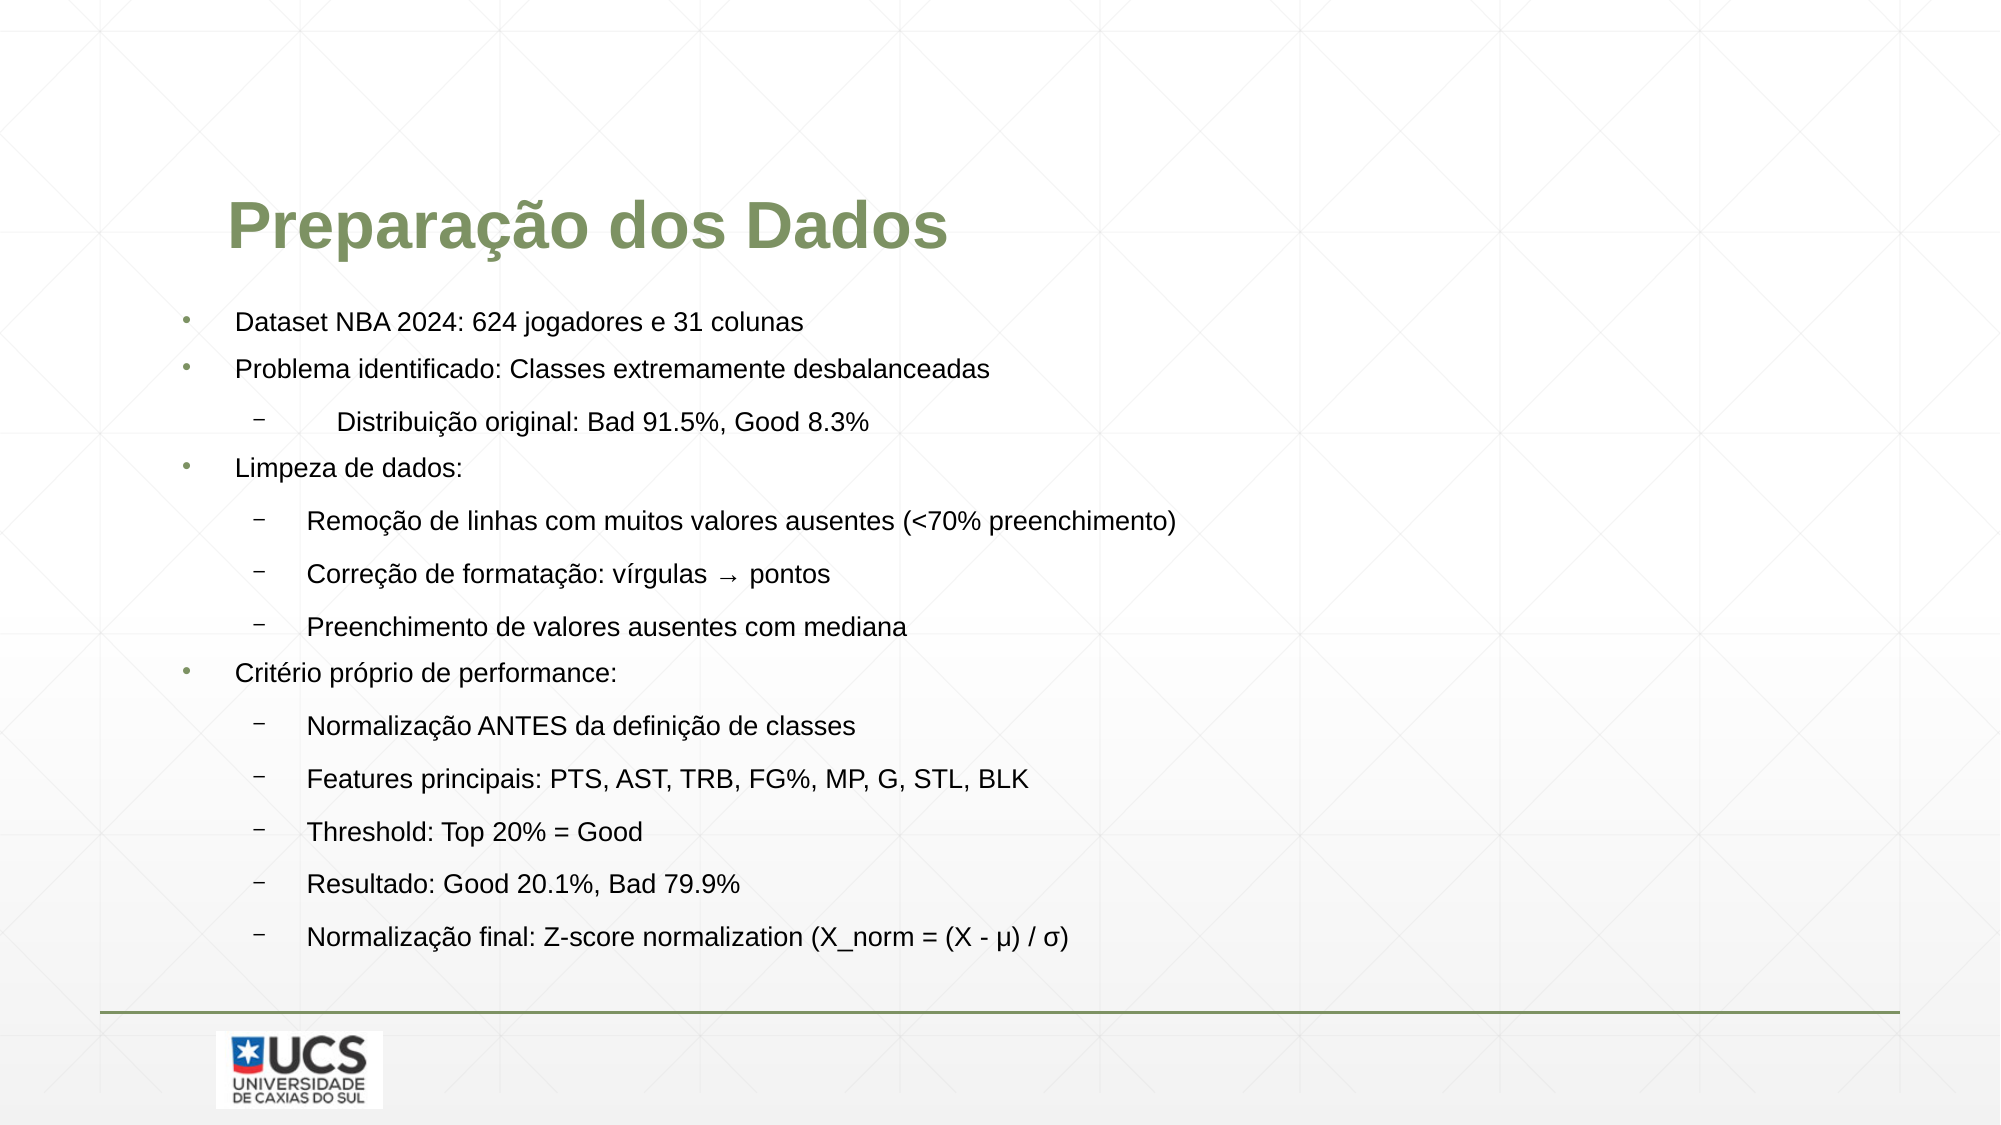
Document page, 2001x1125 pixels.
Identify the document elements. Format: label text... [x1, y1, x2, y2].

title Preparação dos Dados [212, 82, 1788, 271]
list Dataset NBA 2024: 624 jogadores e 31 colunas Problema identificado: Classes extremamente desbalanceadas Distribuição original: Bad 91.5%, Good 8.3% Limpeza de dados: Remoção de linhas com muitos valores ausentes (<70% preenchimento) Correção de formatação: vírgulas → pontos Preenchimento de valores ausentes com mediana Critério próprio de performance: Normalização ANTES da definição de classes Features principais: PTS, AST, TRB, FG%, MP, G, STL, BLK Threshold: Top 20% = Good Resultado: Good 20.1%, Bad 79.9% Normalização final: Z-score normalization (X_norm = (X - μ) / σ) [150, 299, 1813, 1063]
picture [216, 1063, 383, 1109]
